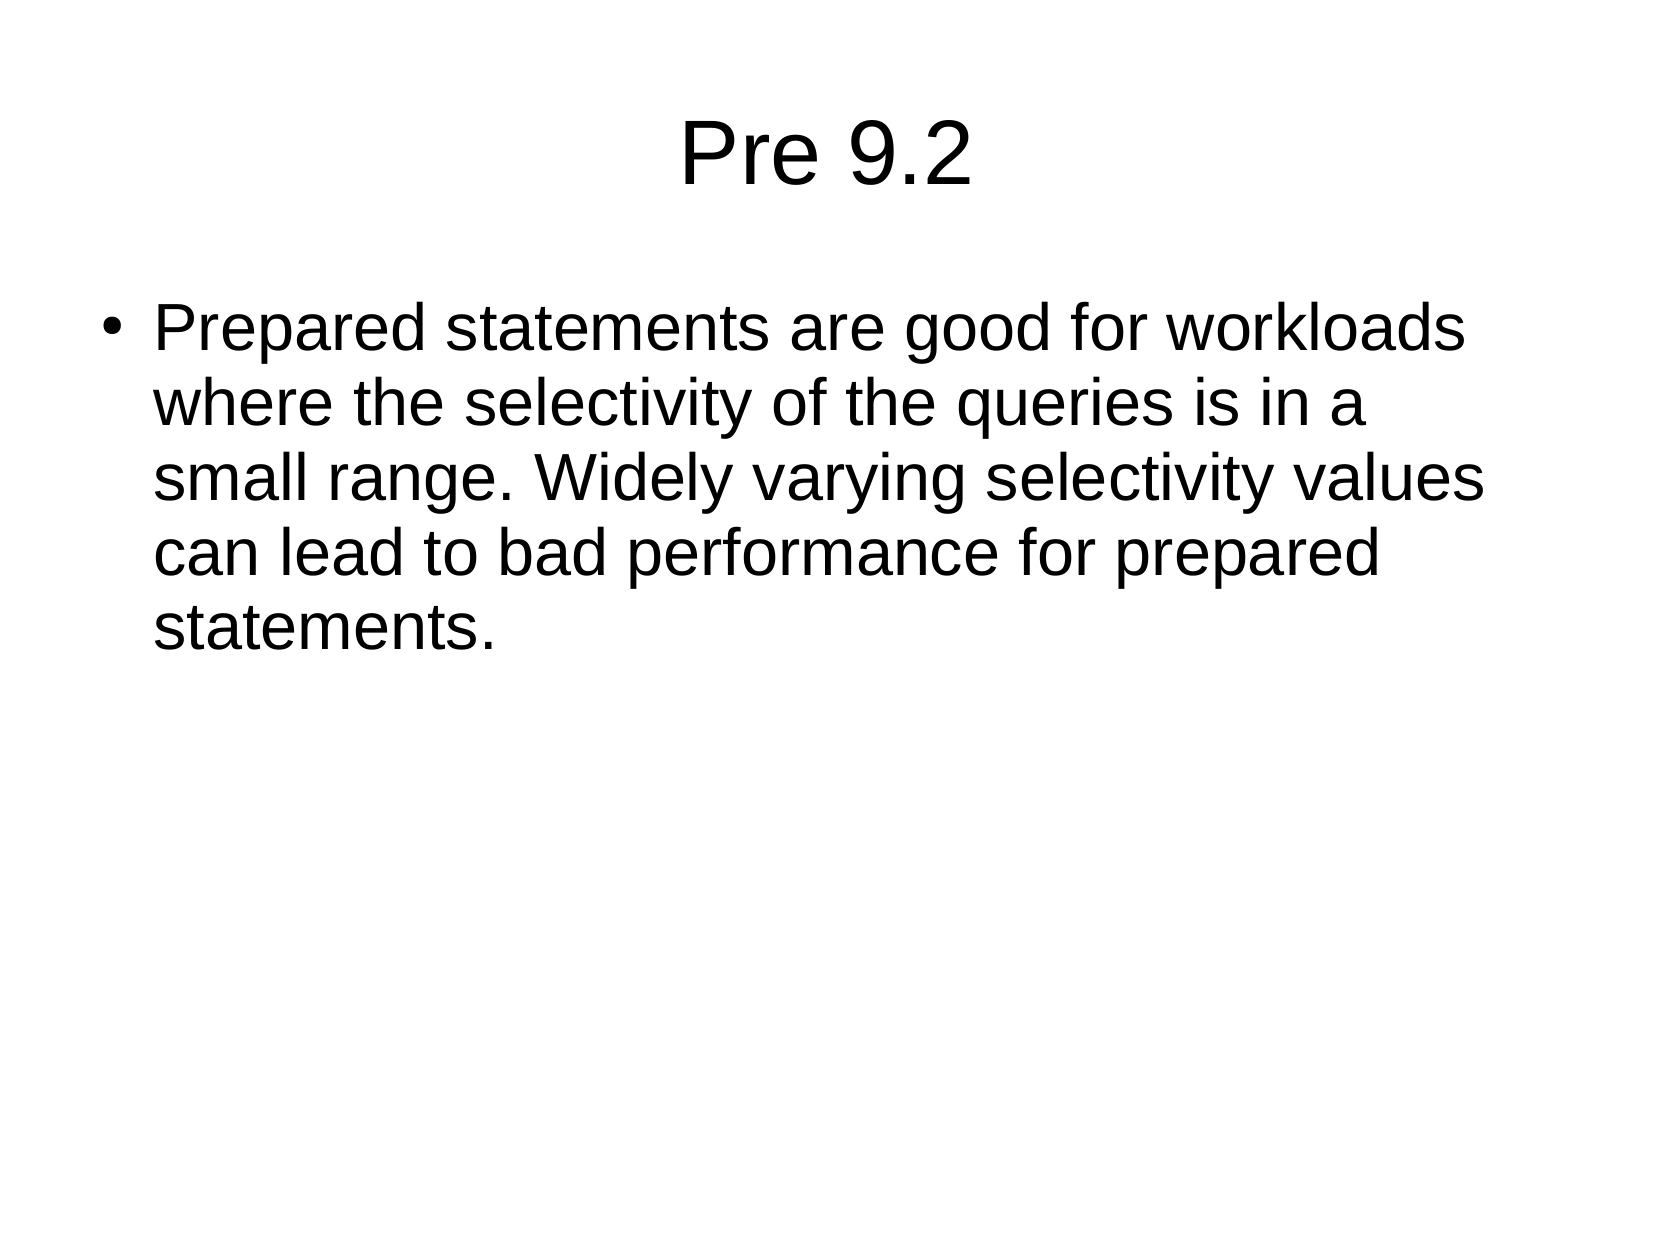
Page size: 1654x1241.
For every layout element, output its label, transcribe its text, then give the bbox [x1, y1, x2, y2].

title Pre 9.2 [82, 49, 1571, 257]
list Prepared statements are good for workloads where the selectivity of the queries is in a small range. Widely varying selectivity values can lead to bad performance for prepared statements. [82, 290, 1538, 1010]
